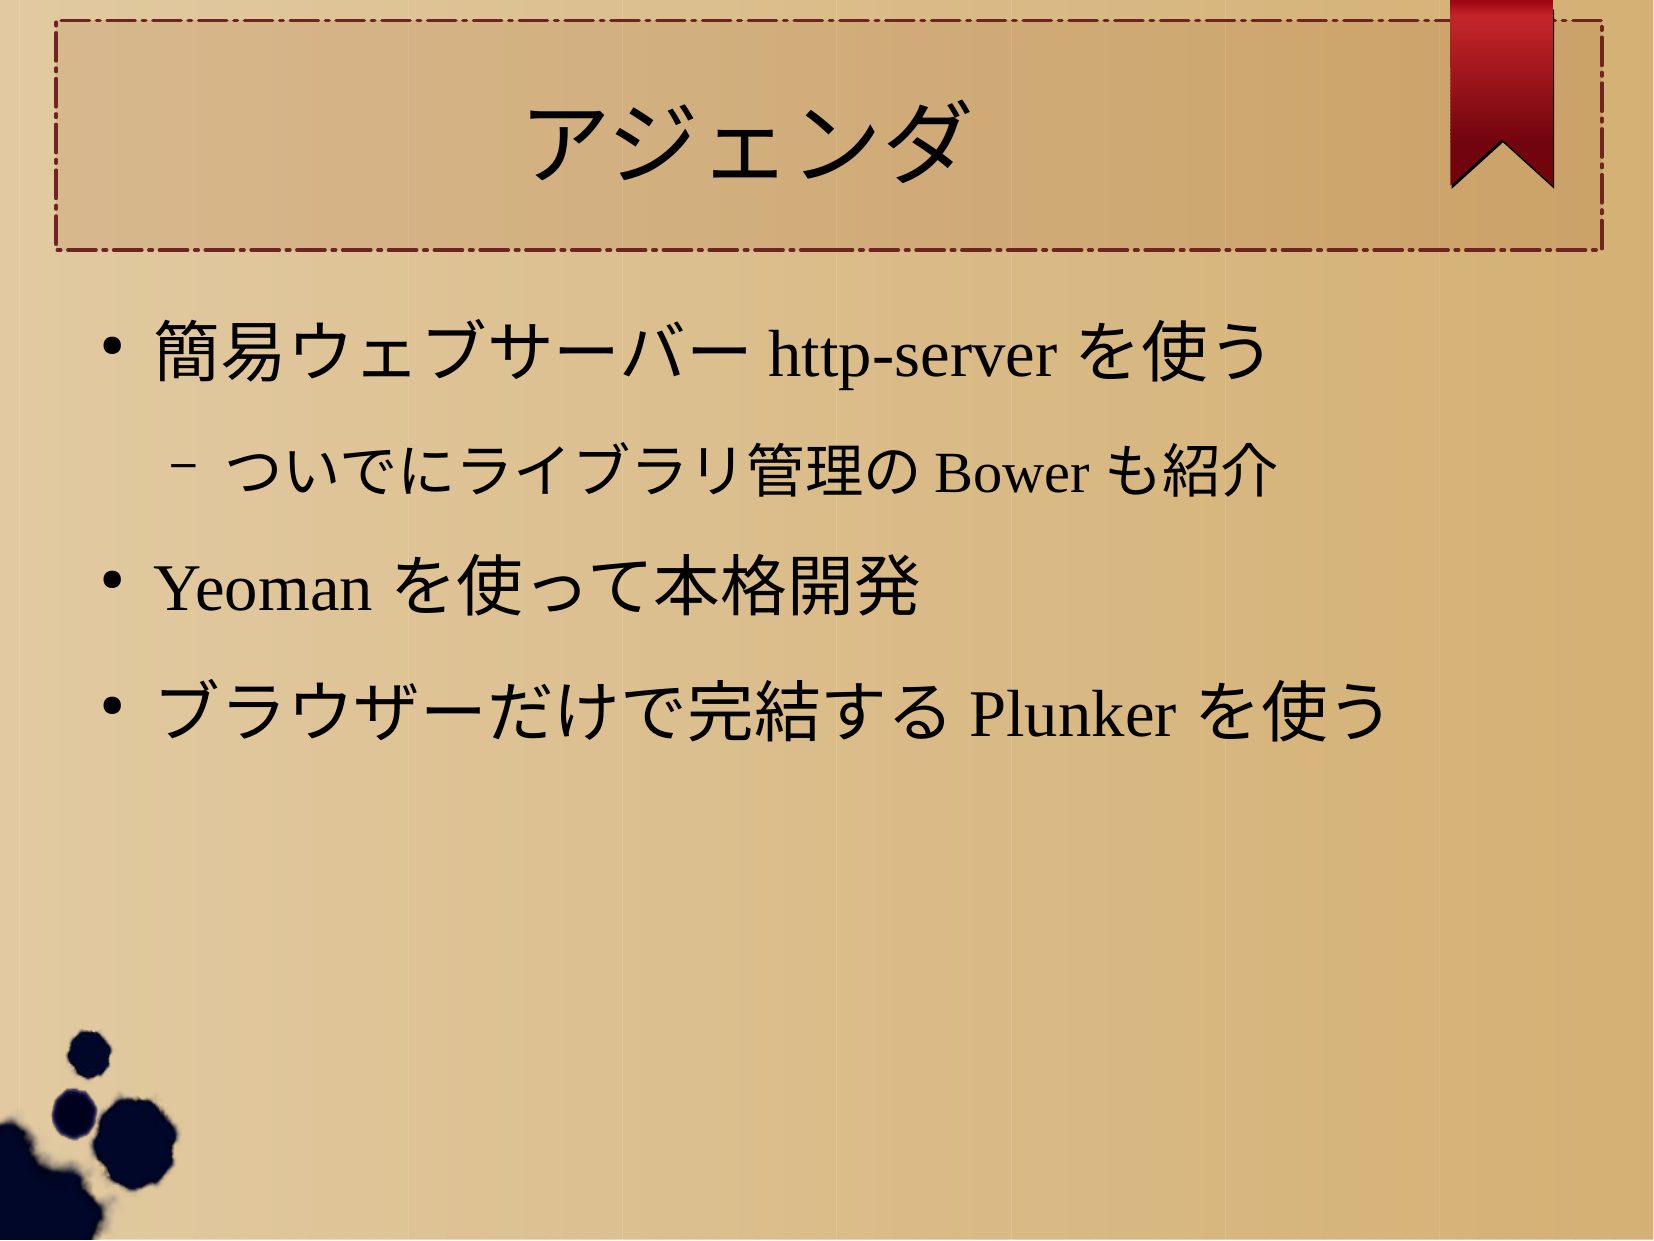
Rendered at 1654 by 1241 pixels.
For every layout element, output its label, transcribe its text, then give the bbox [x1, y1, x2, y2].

list 簡易ウェブサーバー http-server を使う ついでにライブラリ管理の Bower も紹介 Yeoman を使って本格開発 ブラウザーだけで完結する Plunker を使う [82, 299, 1571, 1019]
title アジェンダ [82, 47, 1412, 229]
